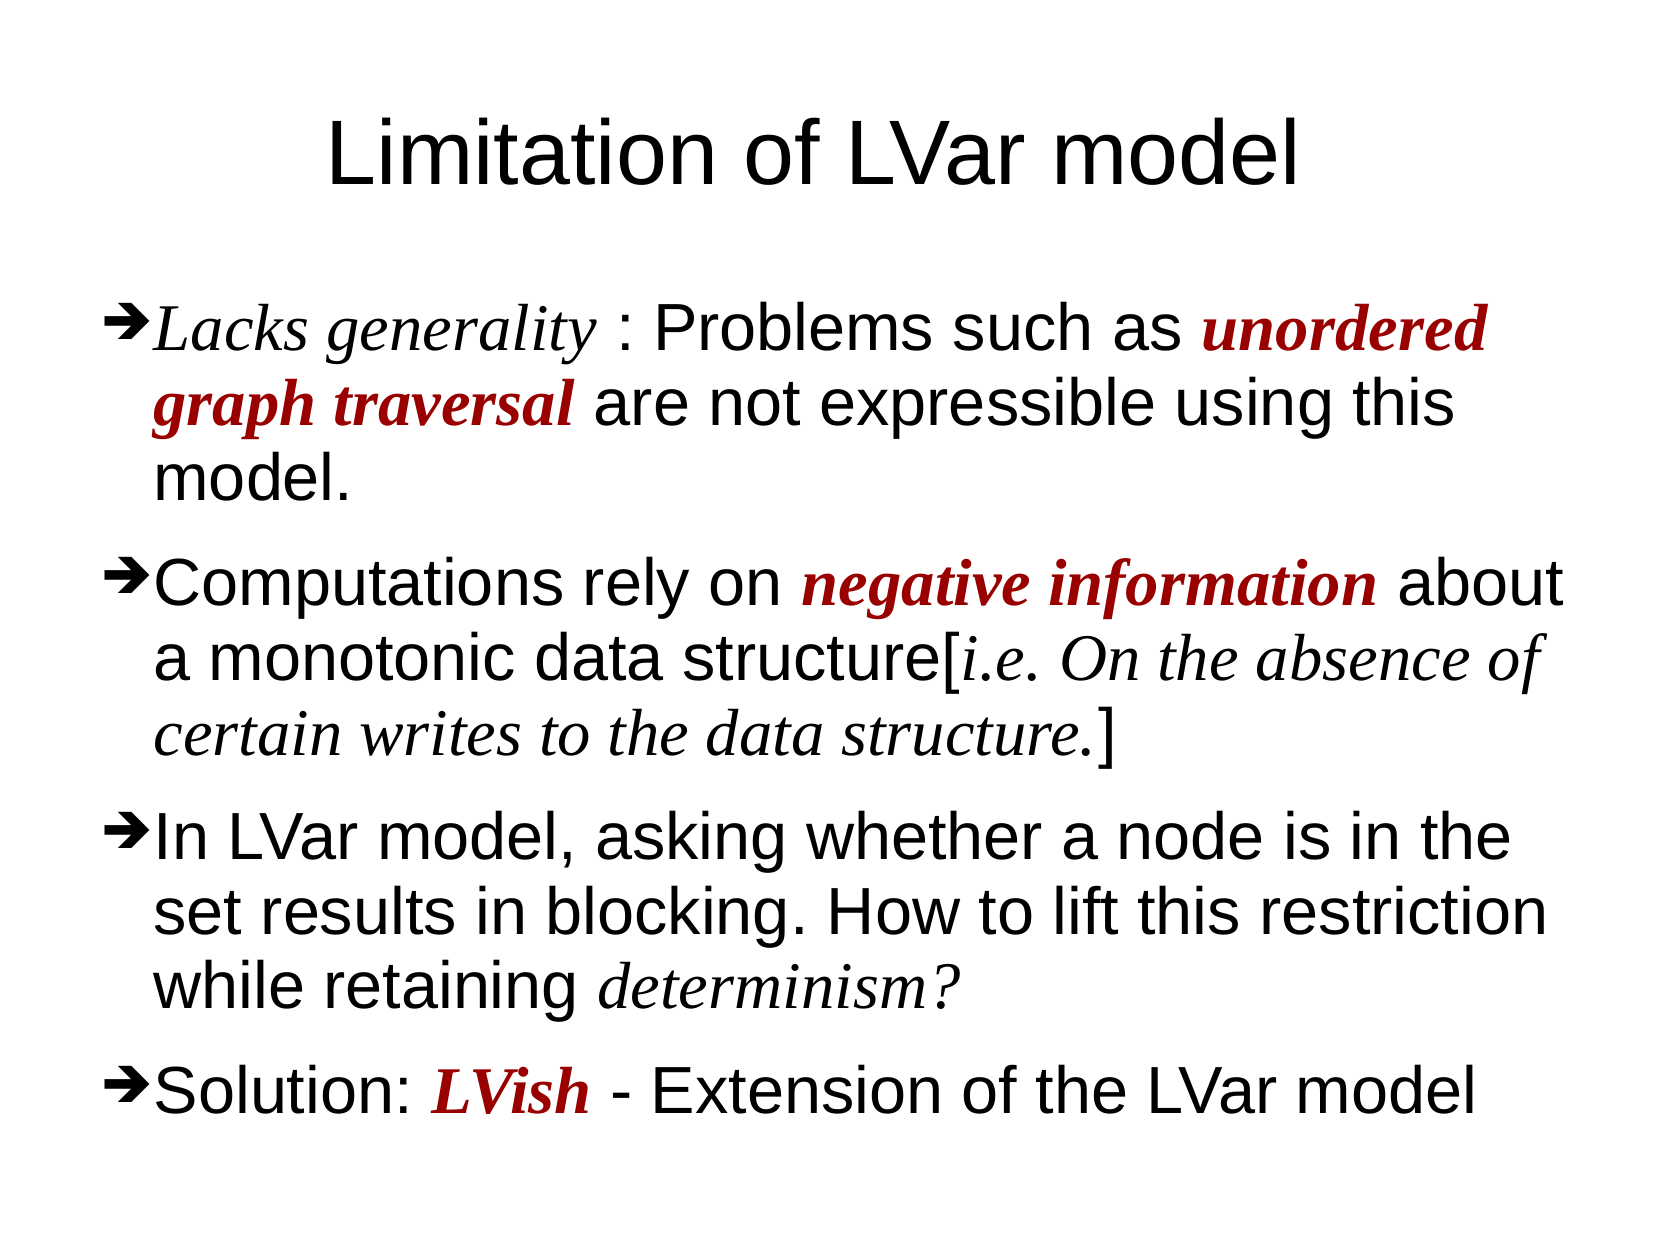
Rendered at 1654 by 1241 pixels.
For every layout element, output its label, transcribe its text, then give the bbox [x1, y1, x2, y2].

list Lacks generality : Problems such as unordered graph traversal are not expressible using this model. Computations rely on negative information about a monotonic data structure[i.e. On the absence of certain writes to the data structure.] In LVar model, asking whether a node is in the set results in blocking. How to lift this restriction while retaining determinism? Solution: LVish - Extension of the LVar model [82, 290, 1571, 1128]
title Limitation of LVar model [82, 49, 1571, 257]
